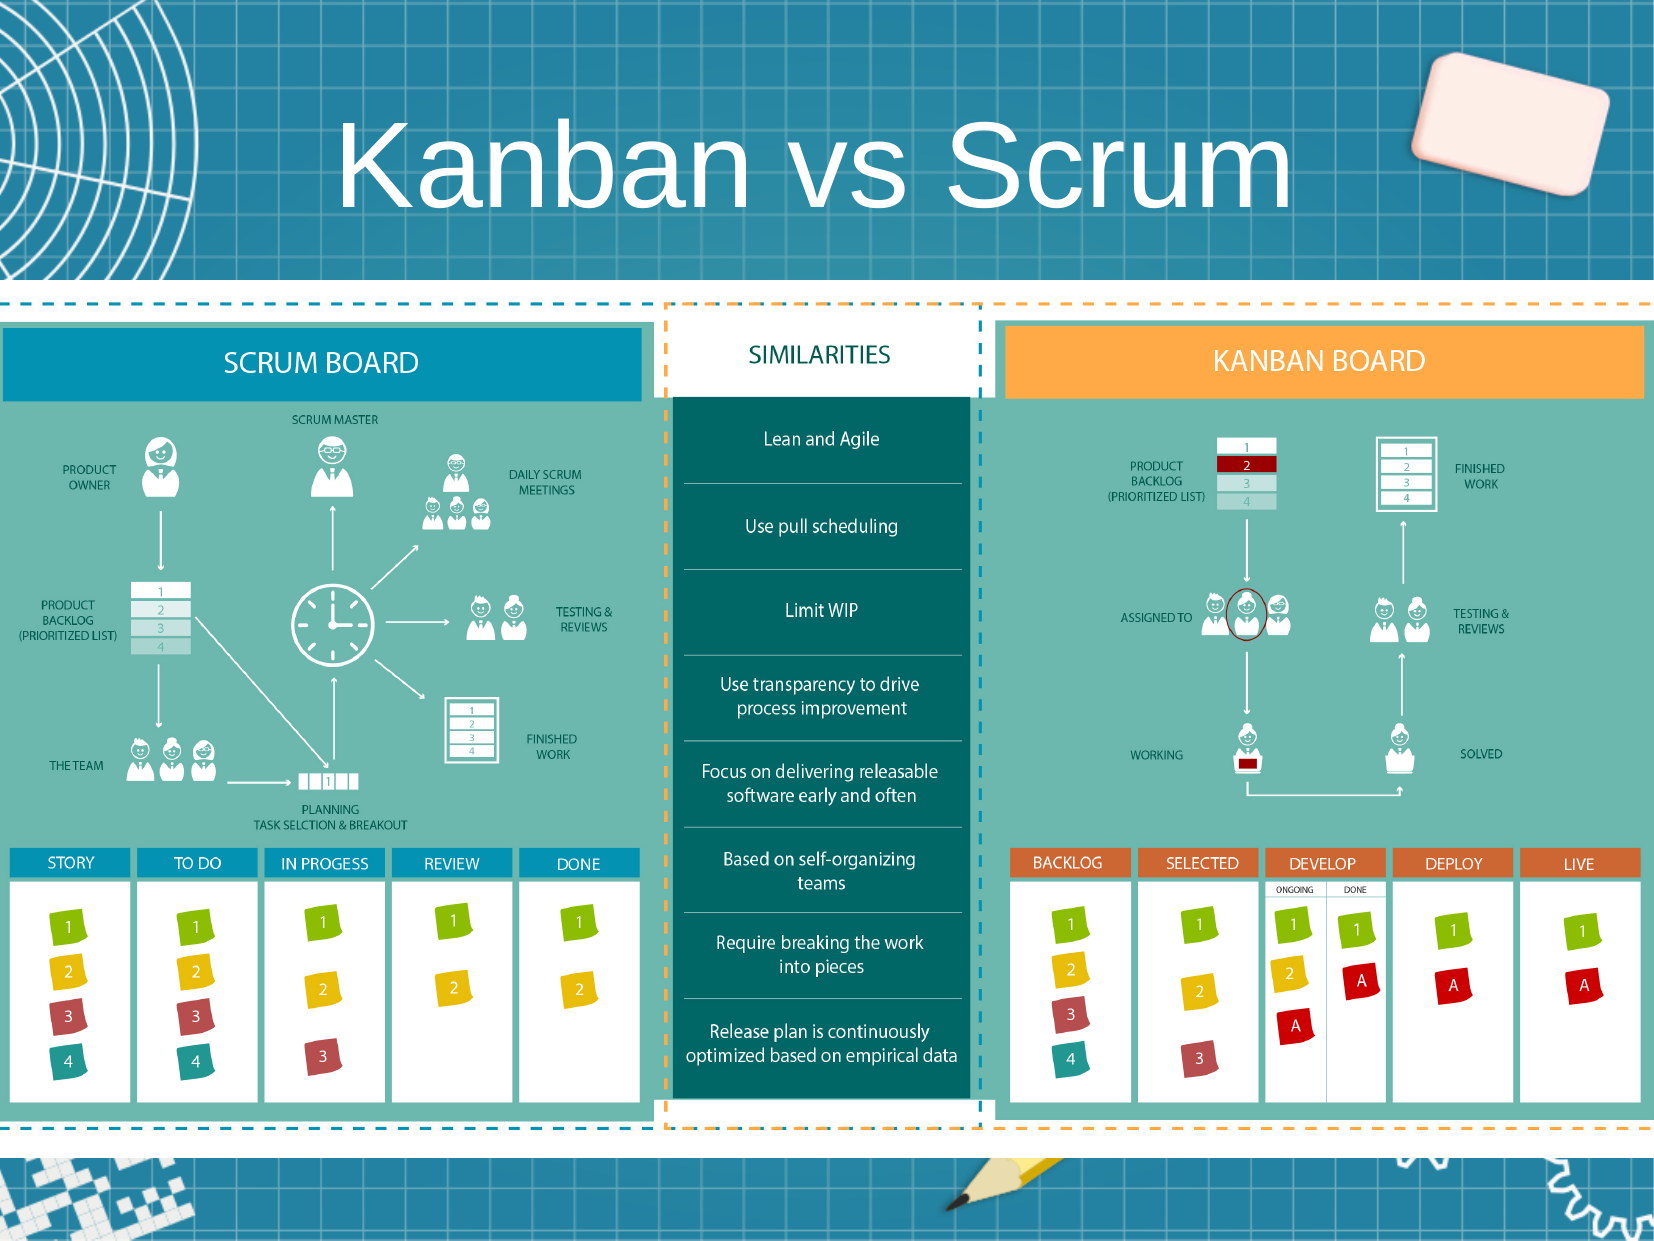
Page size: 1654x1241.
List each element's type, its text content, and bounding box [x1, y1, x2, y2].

picture [0, 0, 1654, 1241]
title Kanban vs Scrum [70, 23, 1560, 280]
